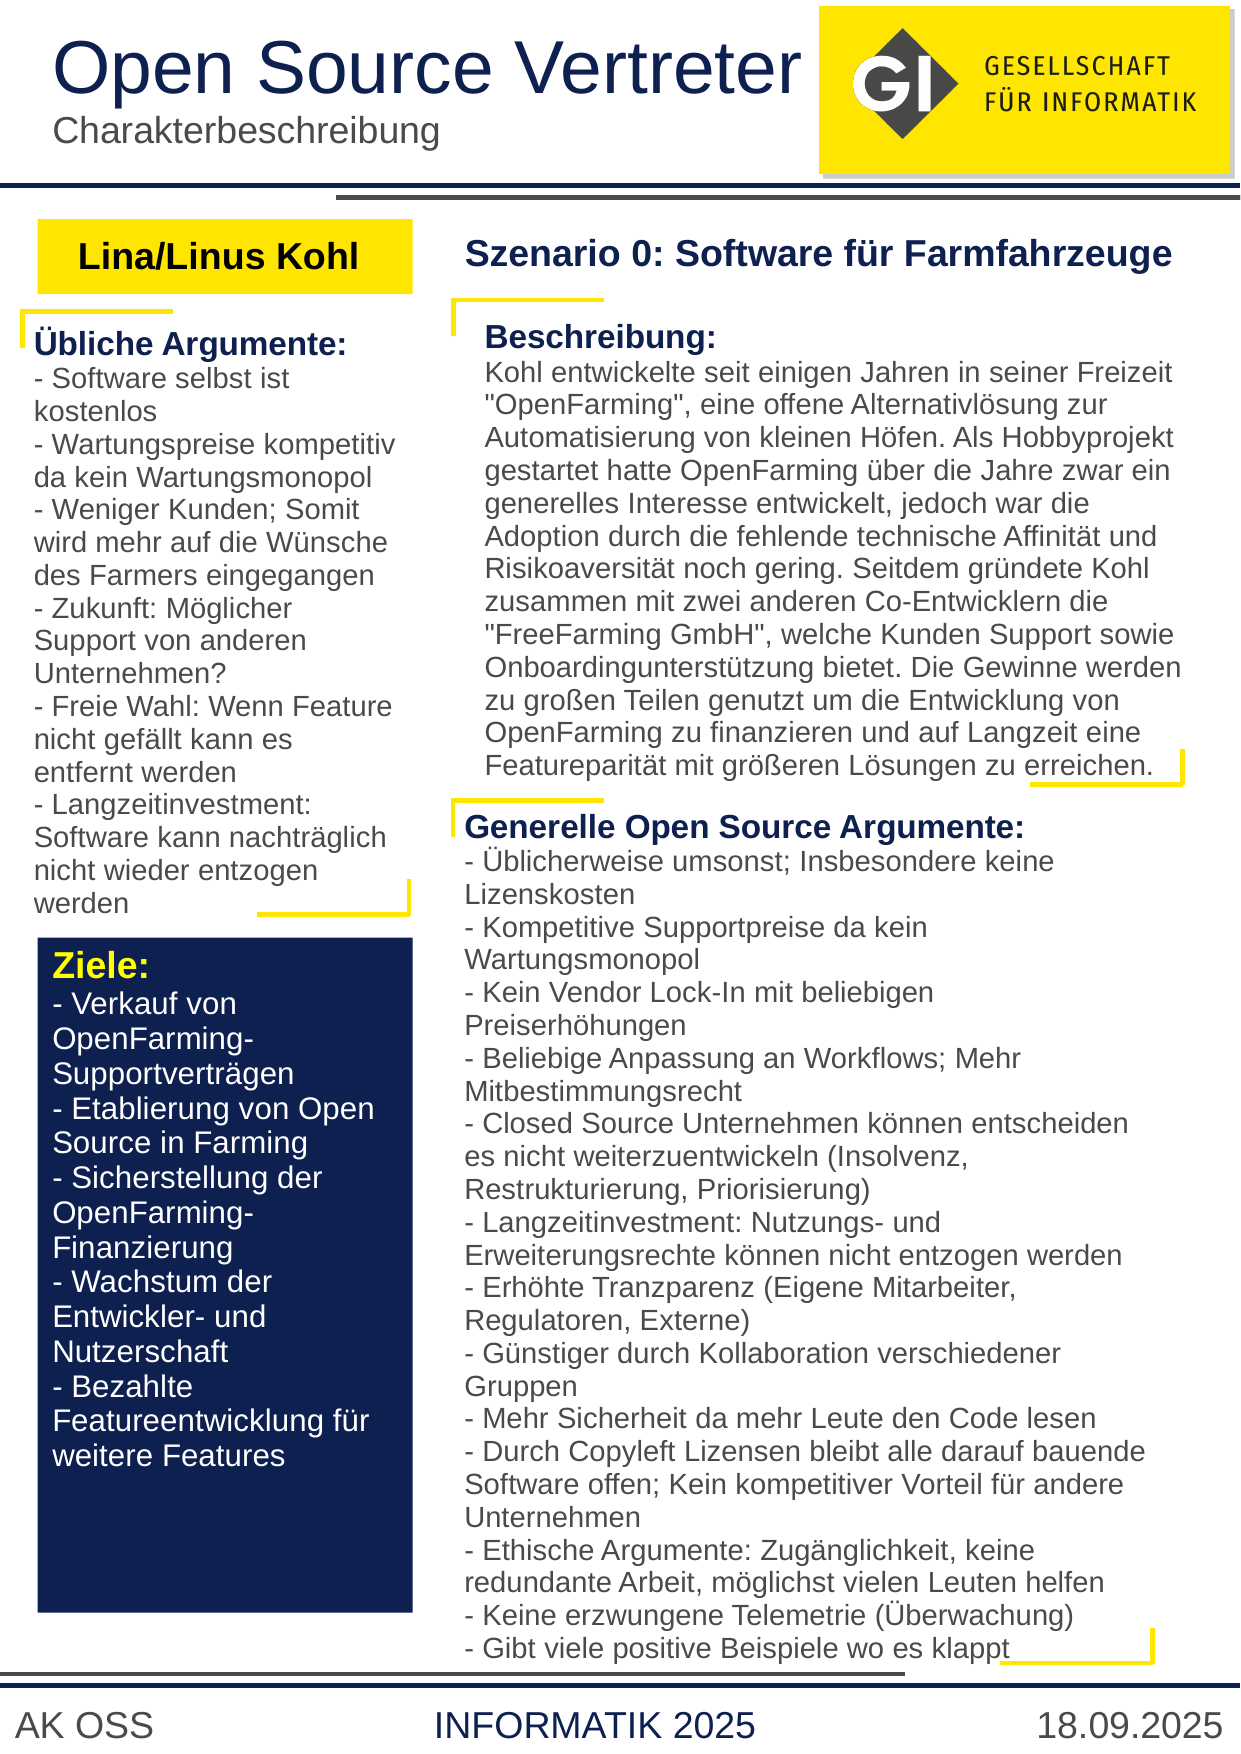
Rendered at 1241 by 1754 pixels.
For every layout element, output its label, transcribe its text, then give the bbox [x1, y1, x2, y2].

text_box Generelle Open Source Argumente: - Üblicherweise umsonst; Insbesondere keine Lizenskosten - Kompetitive Supportpreise da kein Wartungsmonopol - Kein Vendor Lock-In mit beliebigen Preiserhöhungen - Beliebige Anpassung an Workflows; Mehr Mitbestimmungsrecht - Closed Source Unternehmen können entscheiden es nicht weiterzuentwickeln (Insolvenz, Restrukturierung, Priorisierung) - Langzeitinvestment: Nutzungs- und Erweiterungsrechte können nicht entzogen werden - Erhöhte Tranzparenz (Eigene Mitarbeiter, Regulatoren, Externe) - Günstiger durch Kollaboration verschiedener Gruppen - Mehr Sicherheit da mehr Leute den Code lesen - Durch Copyleft Lizensen bleibt alle darauf bauende Software offen; Kein kompetitiver Vorteil für andere Unternehmen - Ethische Argumente: Zugänglichkeit, keine redundante Arbeit, möglichst vielen Leuten helfen - Keine erzwungene Telemetrie (Überwachung) - Gibt viele positive Beispiele wo es klappt [449, 800, 1163, 1673]
picture [853, 28, 1196, 139]
text_box Lina/Linus Kohl [39, 228, 415, 295]
text_box Beschreibung: Kohl entwickelte seit einigen Jahren in seiner Freizeit "OpenFarming", eine offene Alternativlösung zur Automatisierung von kleinen Höfen. Als Hobbyprojekt gestartet hatte OpenFarming über die Jahre zwar ein generelles Interesse entwickelt, jedoch war die Adoption durch die fehlende technische Affinität und Risikoaversität noch gering. Seitdem gründete Kohl zusammen mit zwei anderen Co-Entwicklern die "FreeFarming GmbH", welche Kunden Support sowie Onboardingunterstützung bietet. Die Gewinne werden zu großen Teilen genutzt um die Entwicklung von OpenFarming zu finanzieren und auf Langzeit eine Featureparität mit größeren Lösungen zu erreichen. [469, 311, 1201, 855]
text_box Übliche Argumente: - Software selbst ist kostenlos - Wartungspreise kompetitiv da kein Wartungsmonopol - Weniger Kunden; Somit wird mehr auf die Wünsche des Farmers eingegangen - Zukunft: Möglicher Support von anderen Unternehmen? - Freie Wahl: Wenn Feature nicht gefällt kann es entfernt werden - Langzeitinvestment: Software kann nachträglich nicht wieder entzogen werden [18, 317, 413, 927]
text_box Open Source Vertreter Charakterbeschreibung [37, 18, 826, 243]
text_box [819, 5, 1231, 174]
text_box 18.09.2025 [1021, 1697, 1239, 1754]
text_box INFORMATIK 2025 [419, 1697, 772, 1754]
text_box Ziele: - Verkauf von OpenFarming-Supportverträgen - Etablierung von Open Source in Farming - Sicherstellung der OpenFarming-Finanzierung - Wachstum der Entwickler- und Nutzerschaft - Bezahlte Featureentwicklung für weitere Features [37, 937, 413, 1613]
text_box Szenario 0: Software für Farmfahrzeuge [450, 225, 1201, 301]
text_box AK OSS [0, 1697, 170, 1754]
